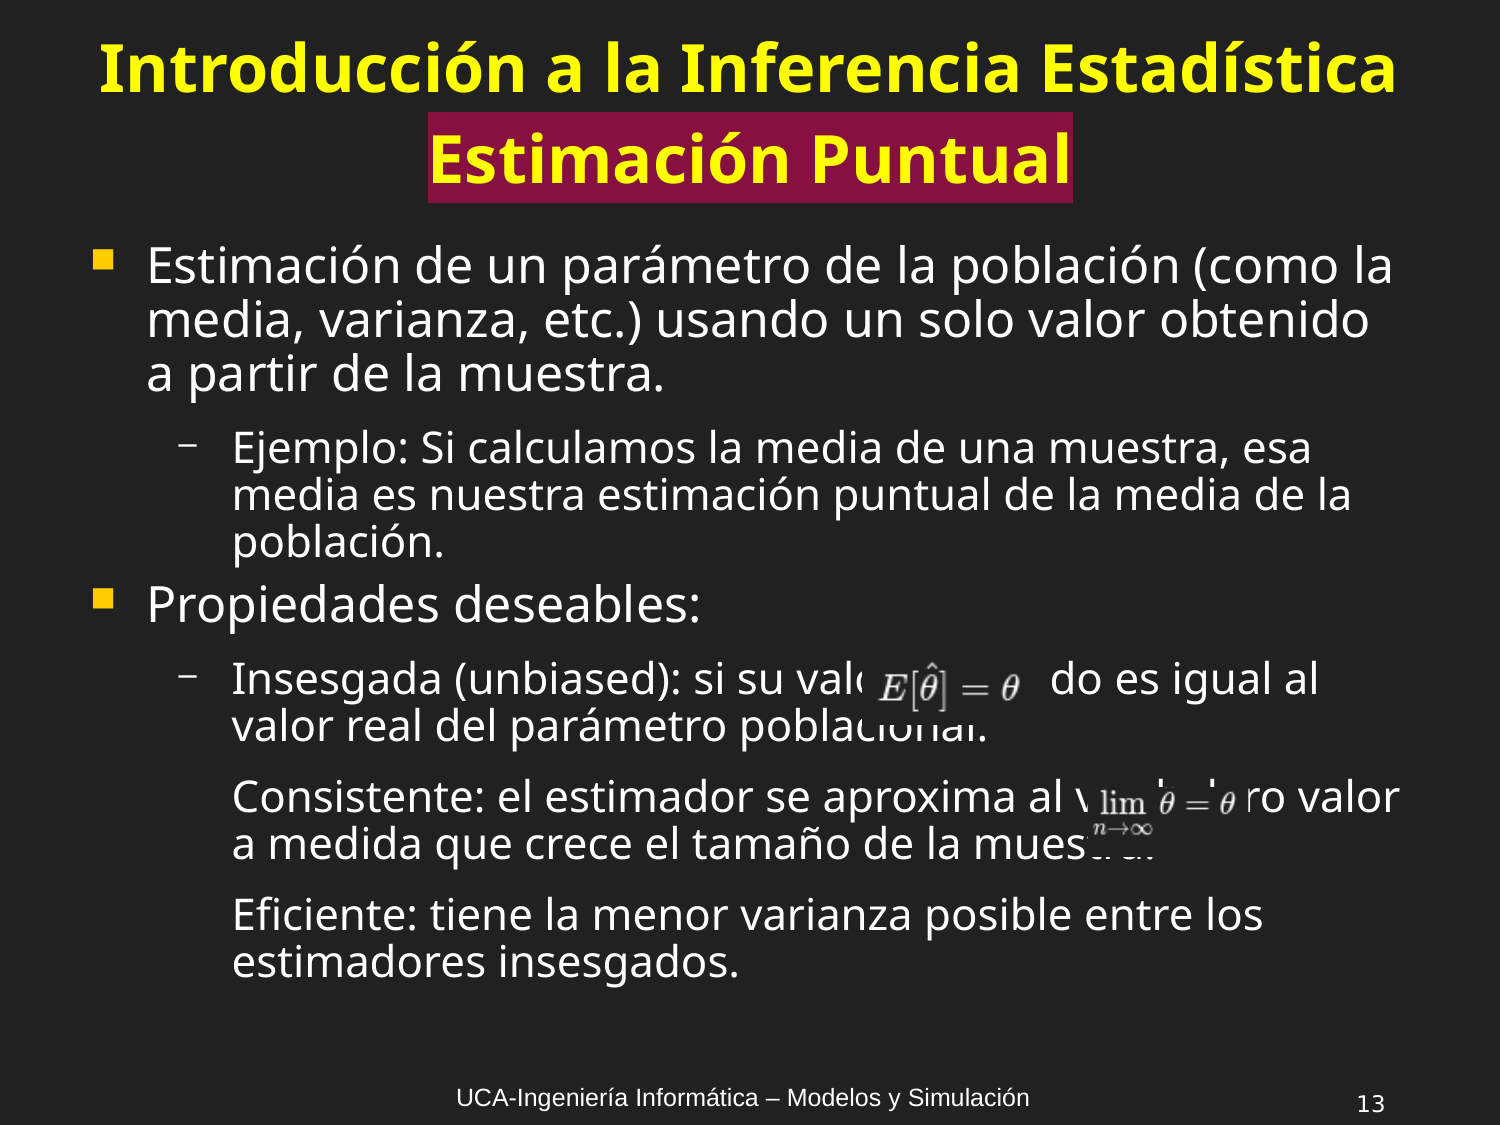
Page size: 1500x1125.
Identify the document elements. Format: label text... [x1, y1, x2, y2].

title Introducción a la Inferencia Estadística Estimación Puntual [75, 37, 1426, 188]
picture [862, 658, 1051, 725]
picture [1087, 787, 1249, 863]
list Estimación de un parámetro de la población (como la media, varianza, etc.) usando un solo valor obtenido a partir de la muestra. Ejemplo: Si calculamos la media de una muestra, esa media es nuestra estimación puntual de la media de la población. Propiedades deseables: Insesgada (unbiased): si su valor esperado es igual al valor real del parámetro poblacional. Consistente: el estimador se aproxima al verdadero valor a medida que crece el tamaño de la muestra. Eficiente: tiene la menor varianza posible entre los estimadores insesgados. [75, 232, 1425, 1051]
